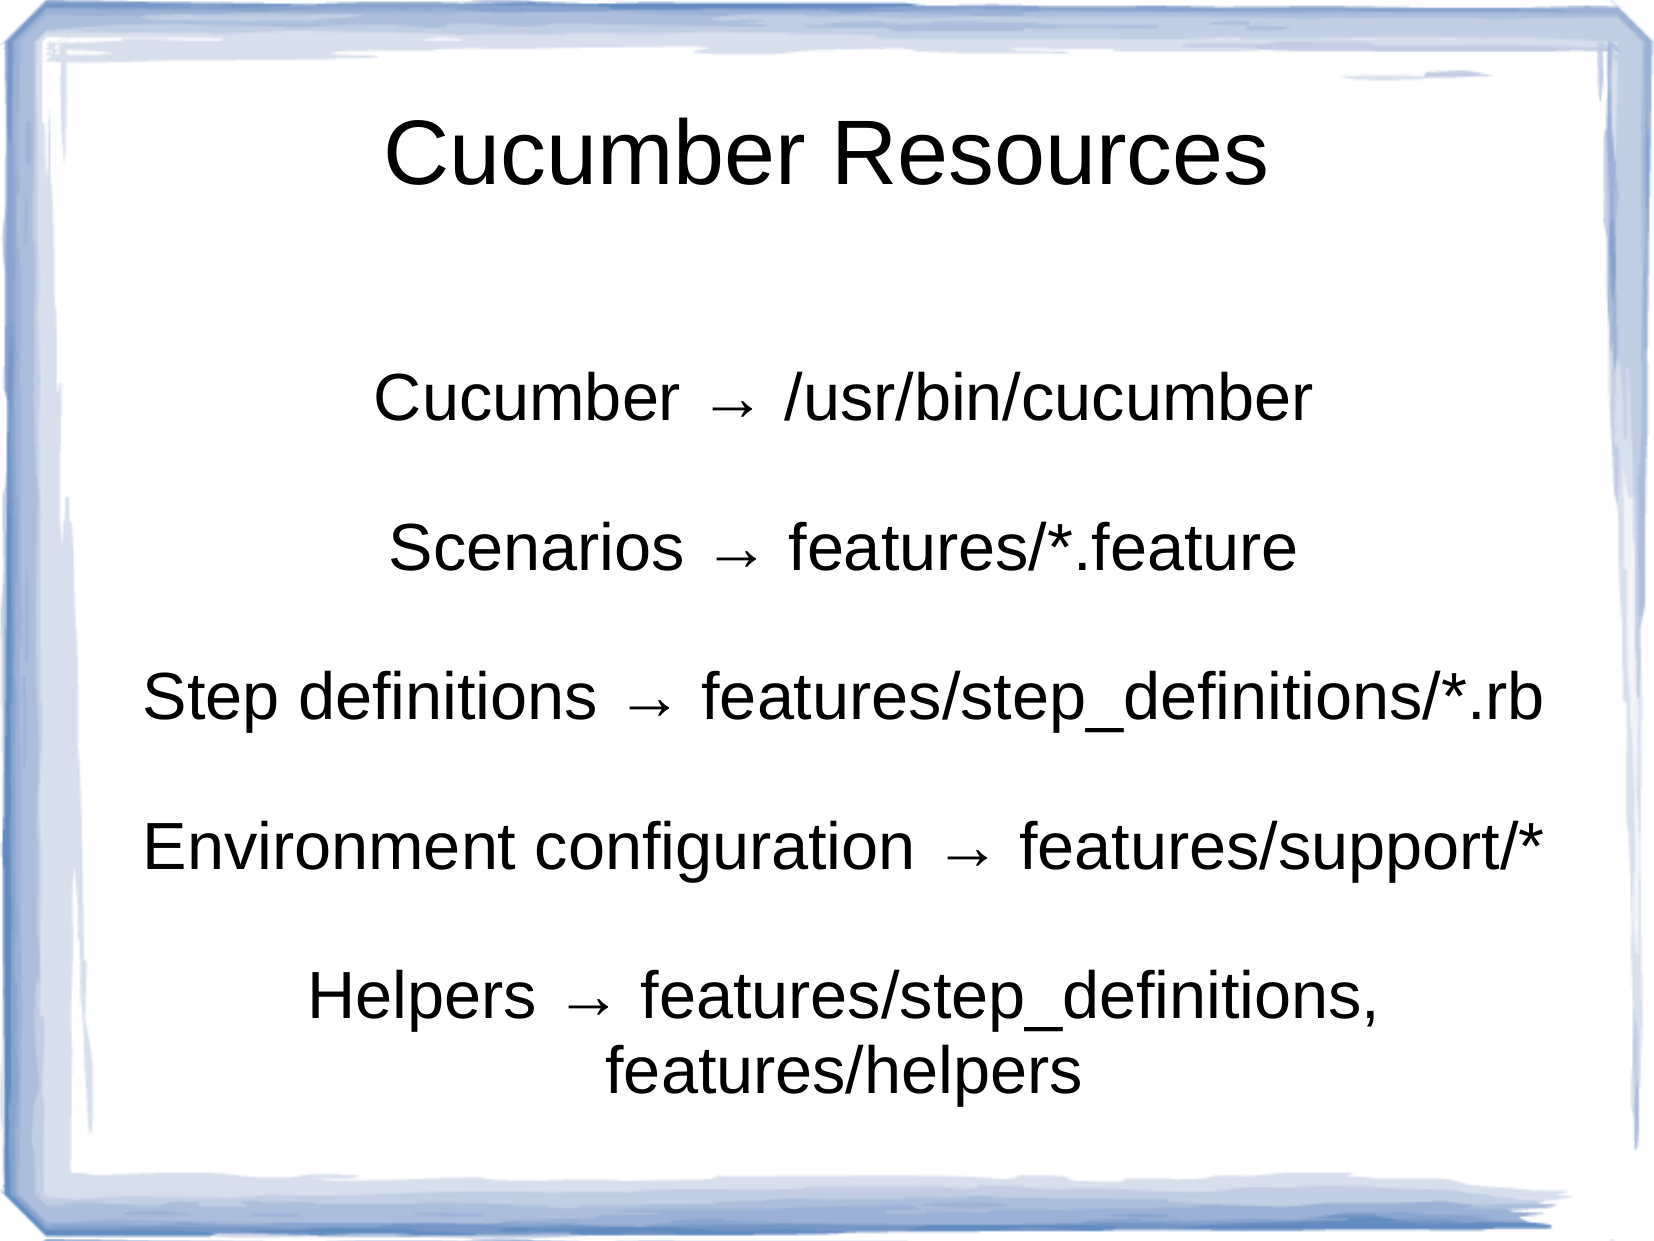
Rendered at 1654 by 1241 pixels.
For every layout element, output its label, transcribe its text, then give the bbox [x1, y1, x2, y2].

picture [0, 0, 1654, 1241]
subtitle Cucumber → /usr/bin/cucumber Scenarios → features/*.feature Step definitions → features/step_definitions/*.rb Environment configuration → features/support/* Helpers → features/step_definitions, features/helpers [118, 324, 1571, 1144]
title Cucumber Resources [82, 49, 1571, 257]
